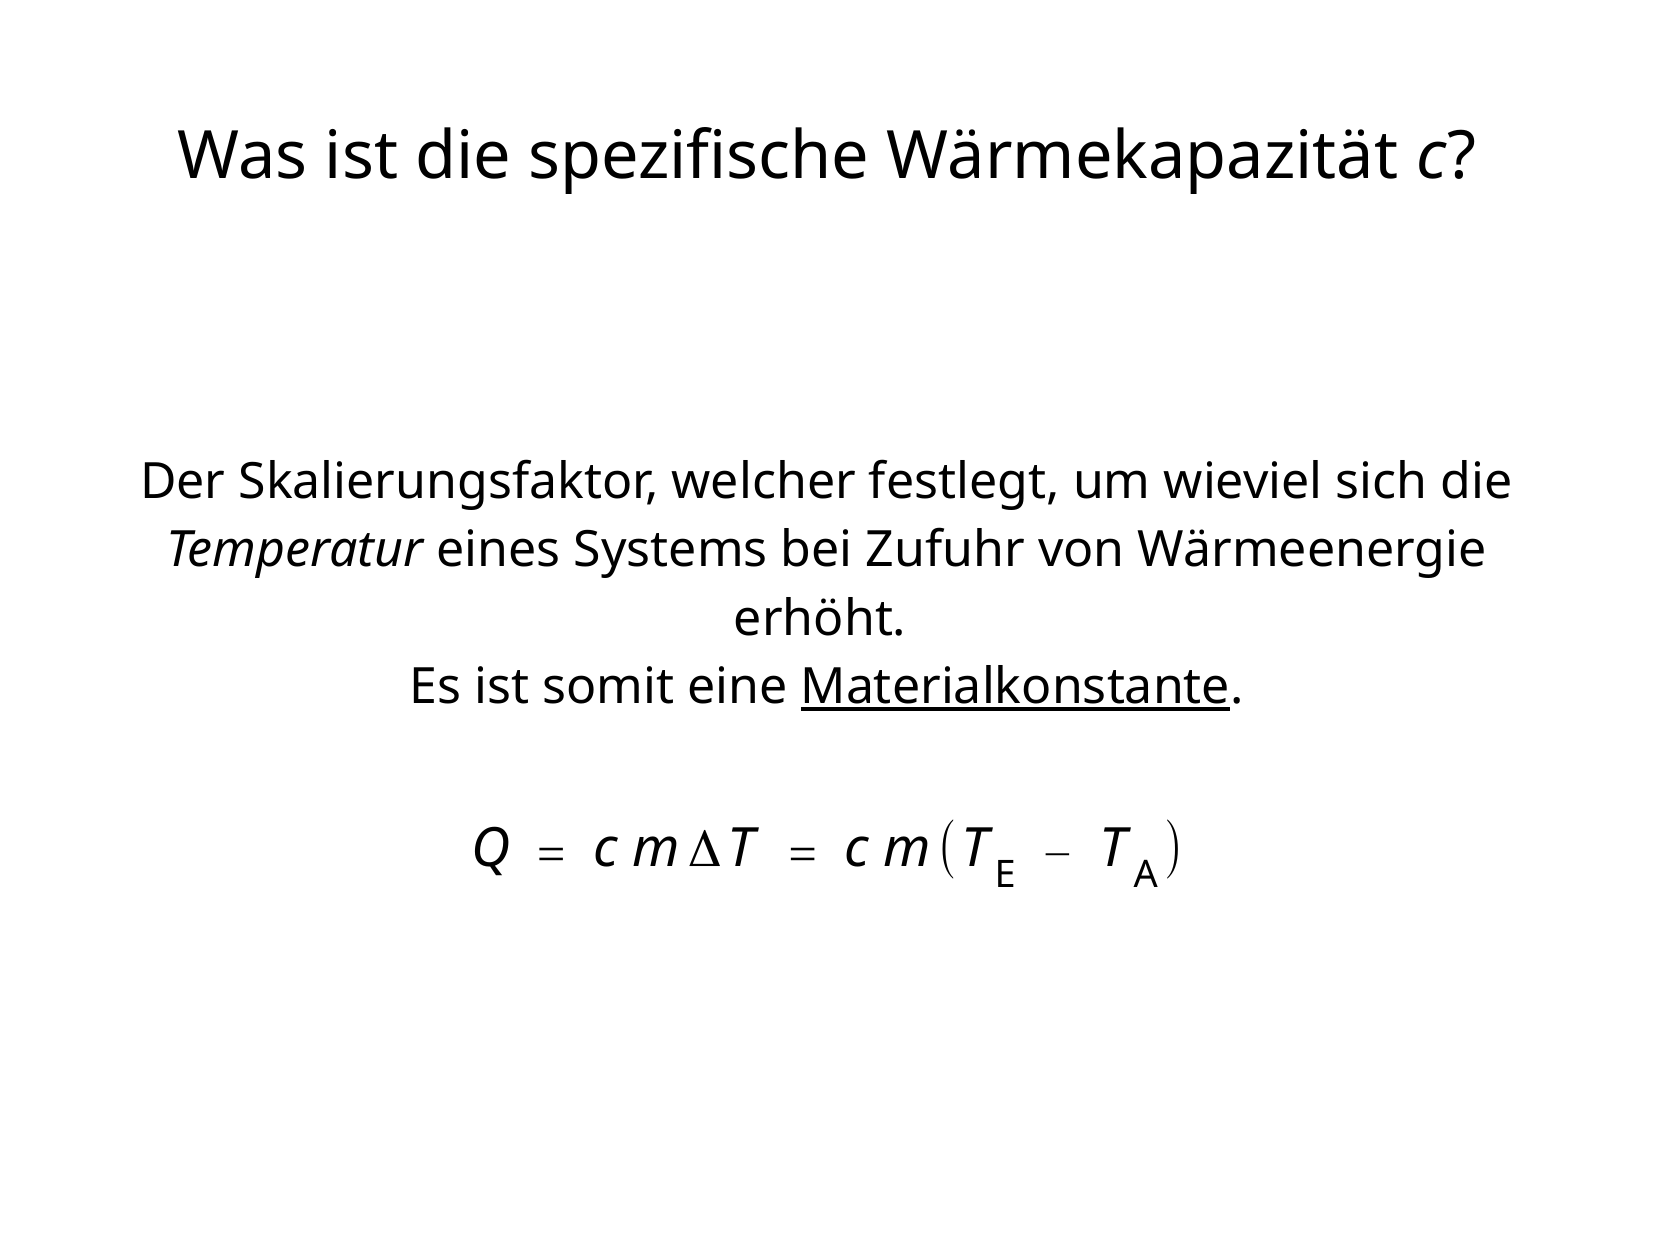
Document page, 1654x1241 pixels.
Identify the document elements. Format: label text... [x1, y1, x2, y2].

chart [464, 815, 1189, 898]
subtitle Der Skalierungsfaktor, welcher festlegt, um wieviel sich die Temperatur eines Systems bei Zufuhr von Wärmeenergie erhöht. Es ist somit eine Materialkonstante. [82, 290, 1571, 1010]
title Was ist die spezifische Wärmekapazität c? [82, 49, 1571, 257]
